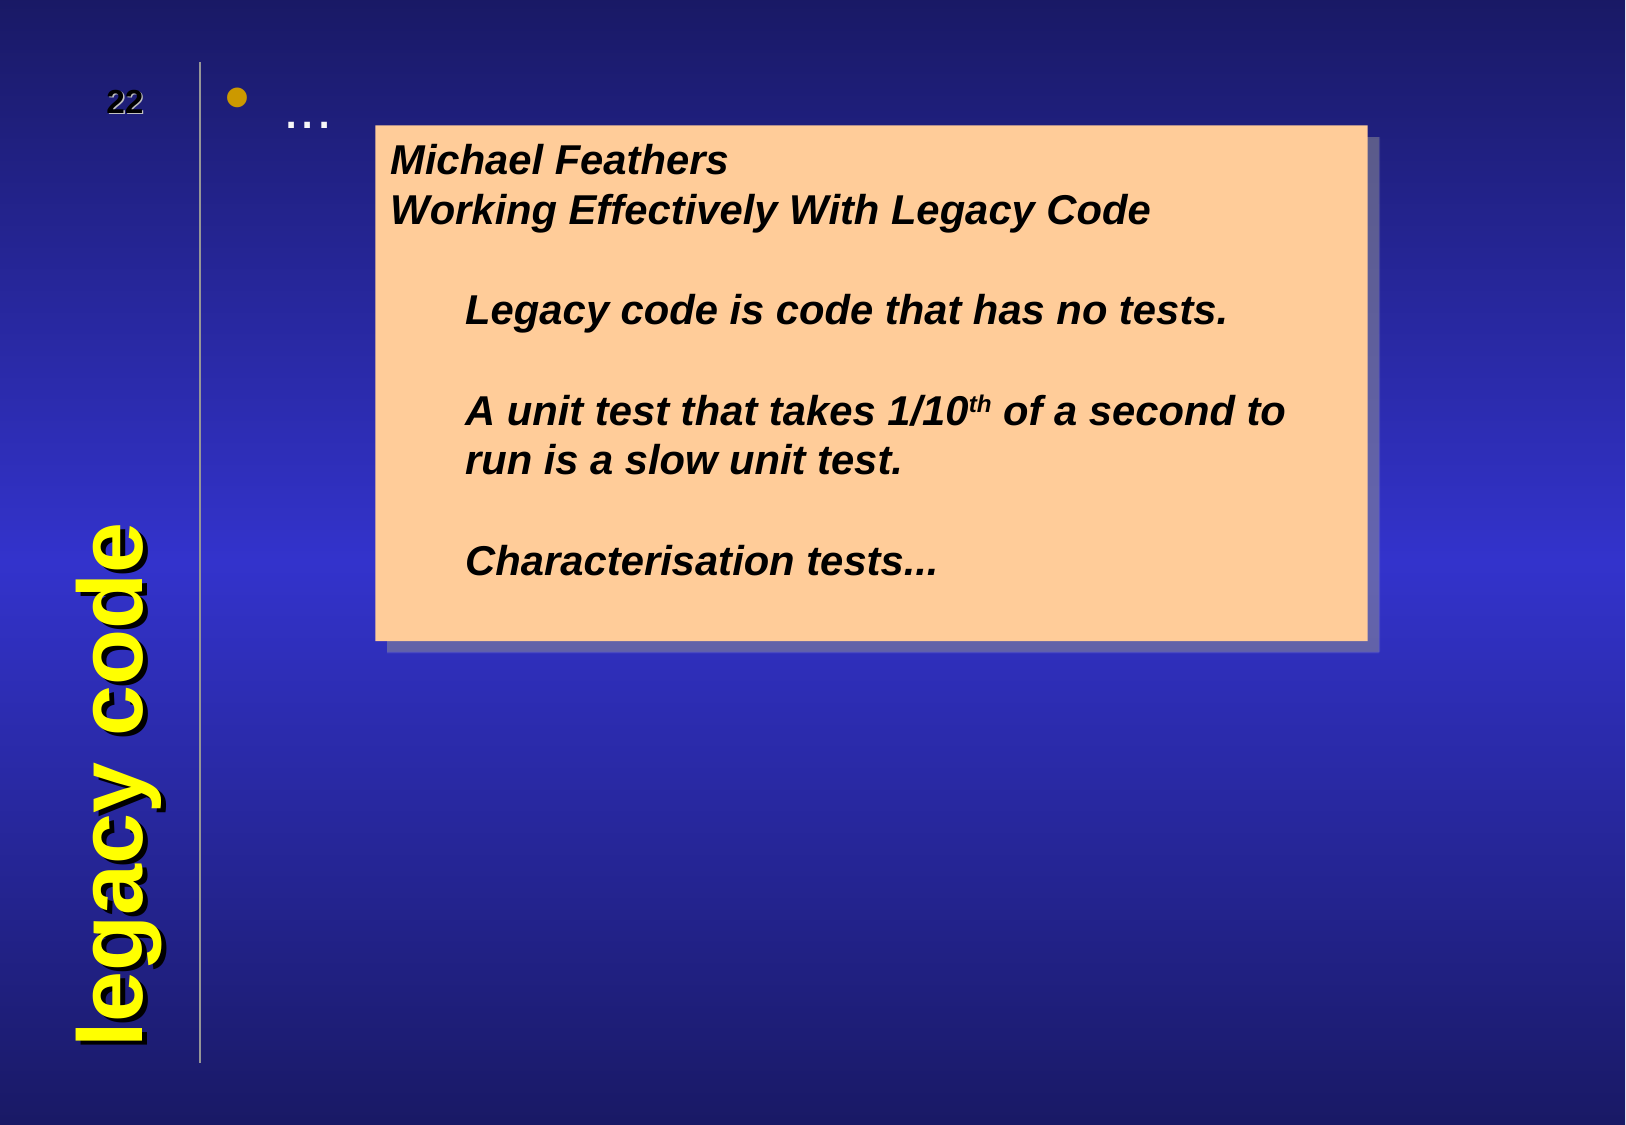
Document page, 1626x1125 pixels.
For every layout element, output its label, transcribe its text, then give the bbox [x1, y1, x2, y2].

text_box ... [212, 62, 1550, 1063]
title legacy code [37, 162, 176, 1063]
text_box Michael Feathers Working Effectively With Legacy Code Legacy code is code that has no tests. A unit test that takes 1/10th of a second to run is a slow unit test. Characterisation tests... [375, 125, 1368, 642]
